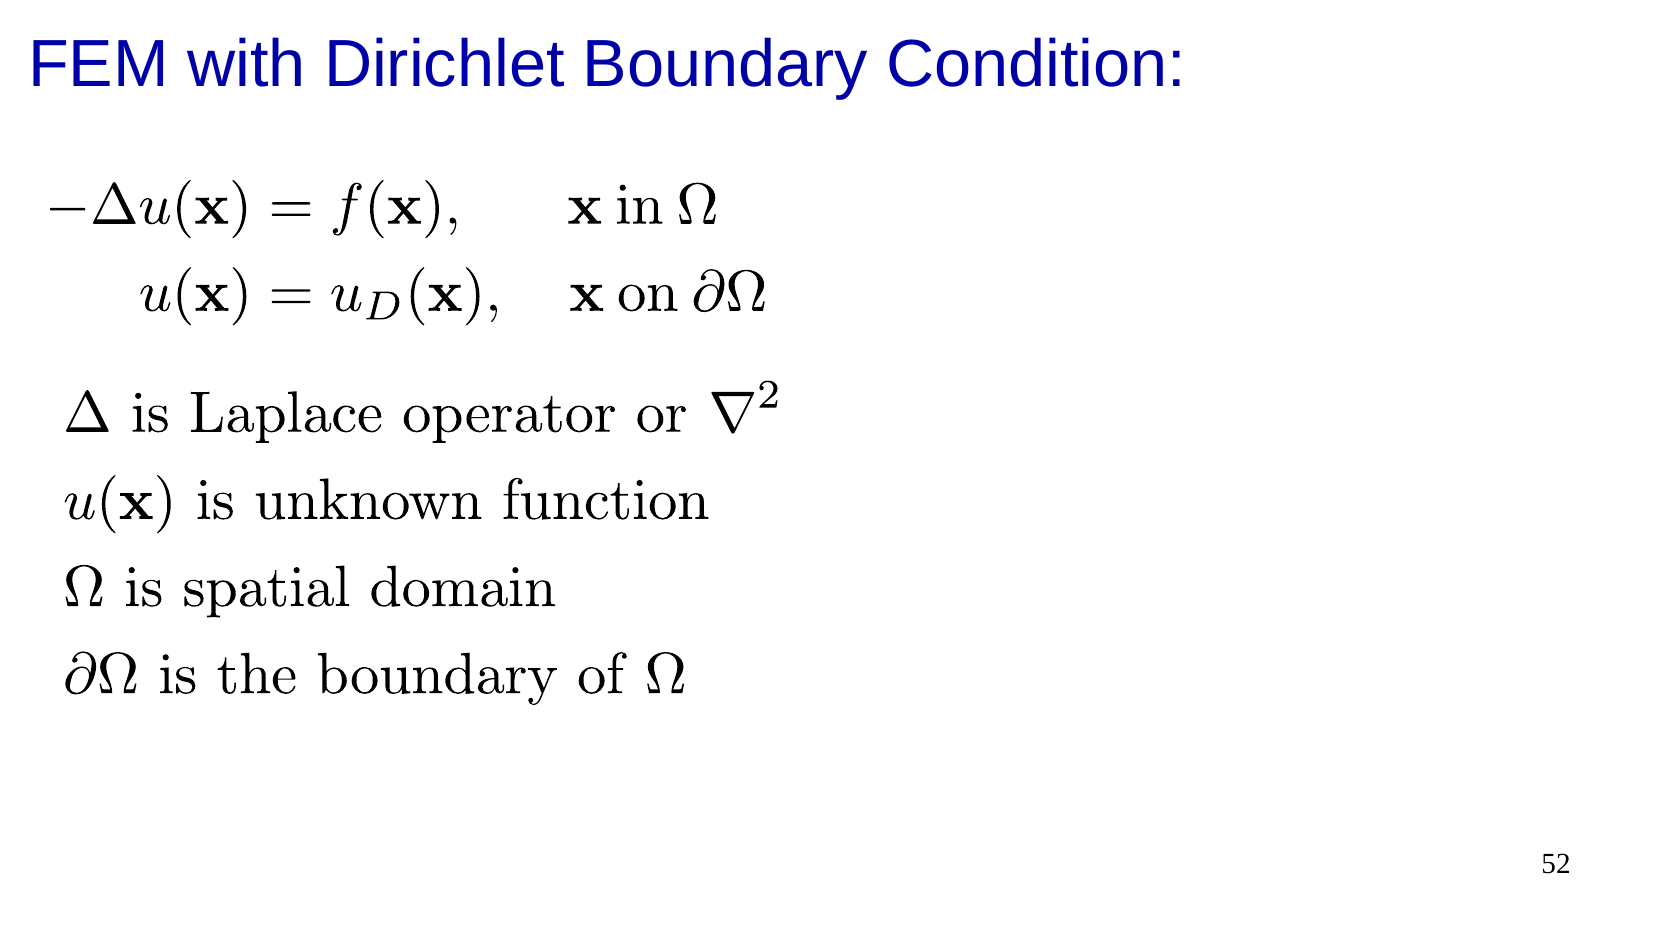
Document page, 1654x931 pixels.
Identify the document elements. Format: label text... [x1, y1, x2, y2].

text_box [63, 380, 781, 706]
text_box [45, 180, 768, 326]
title FEM with Dirichlet Boundary Condition: [28, 21, 1626, 106]
